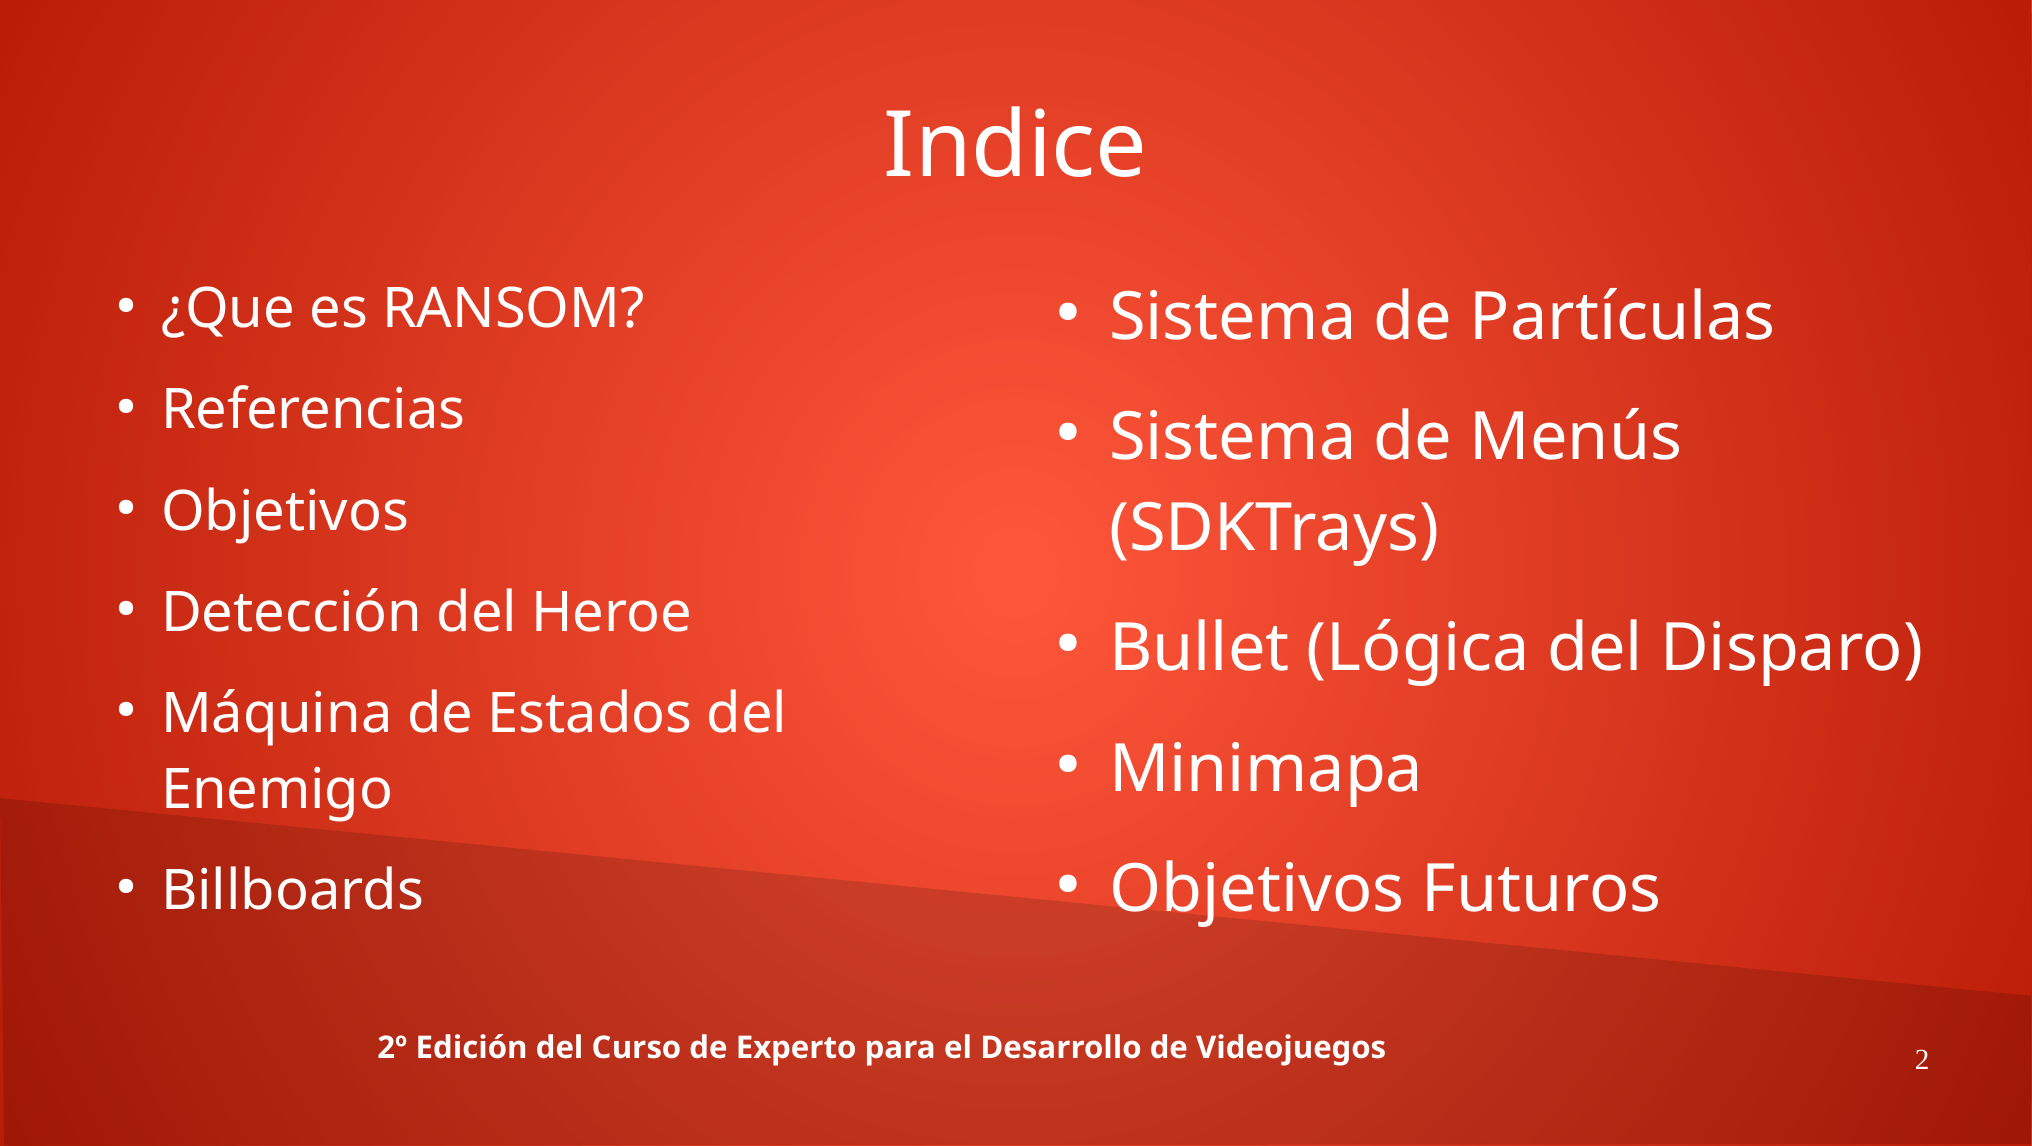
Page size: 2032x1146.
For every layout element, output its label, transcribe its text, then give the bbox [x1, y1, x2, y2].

list Sistema de Partículas Sistema de Menús (SDKTrays) Bullet (Lógica del Disparo) Minimapa Objetivos Futuros [1038, 268, 1931, 933]
list ¿Que es RANSOM? Referencias Objetivos Detección del Heroe Máquina de Estados del Enemigo Billboards [101, 268, 994, 933]
text_box 2º Edición del Curso de Experto para el Desarrollo de Videojuegos [362, 1018, 1669, 1085]
title Indice [101, 45, 1930, 237]
